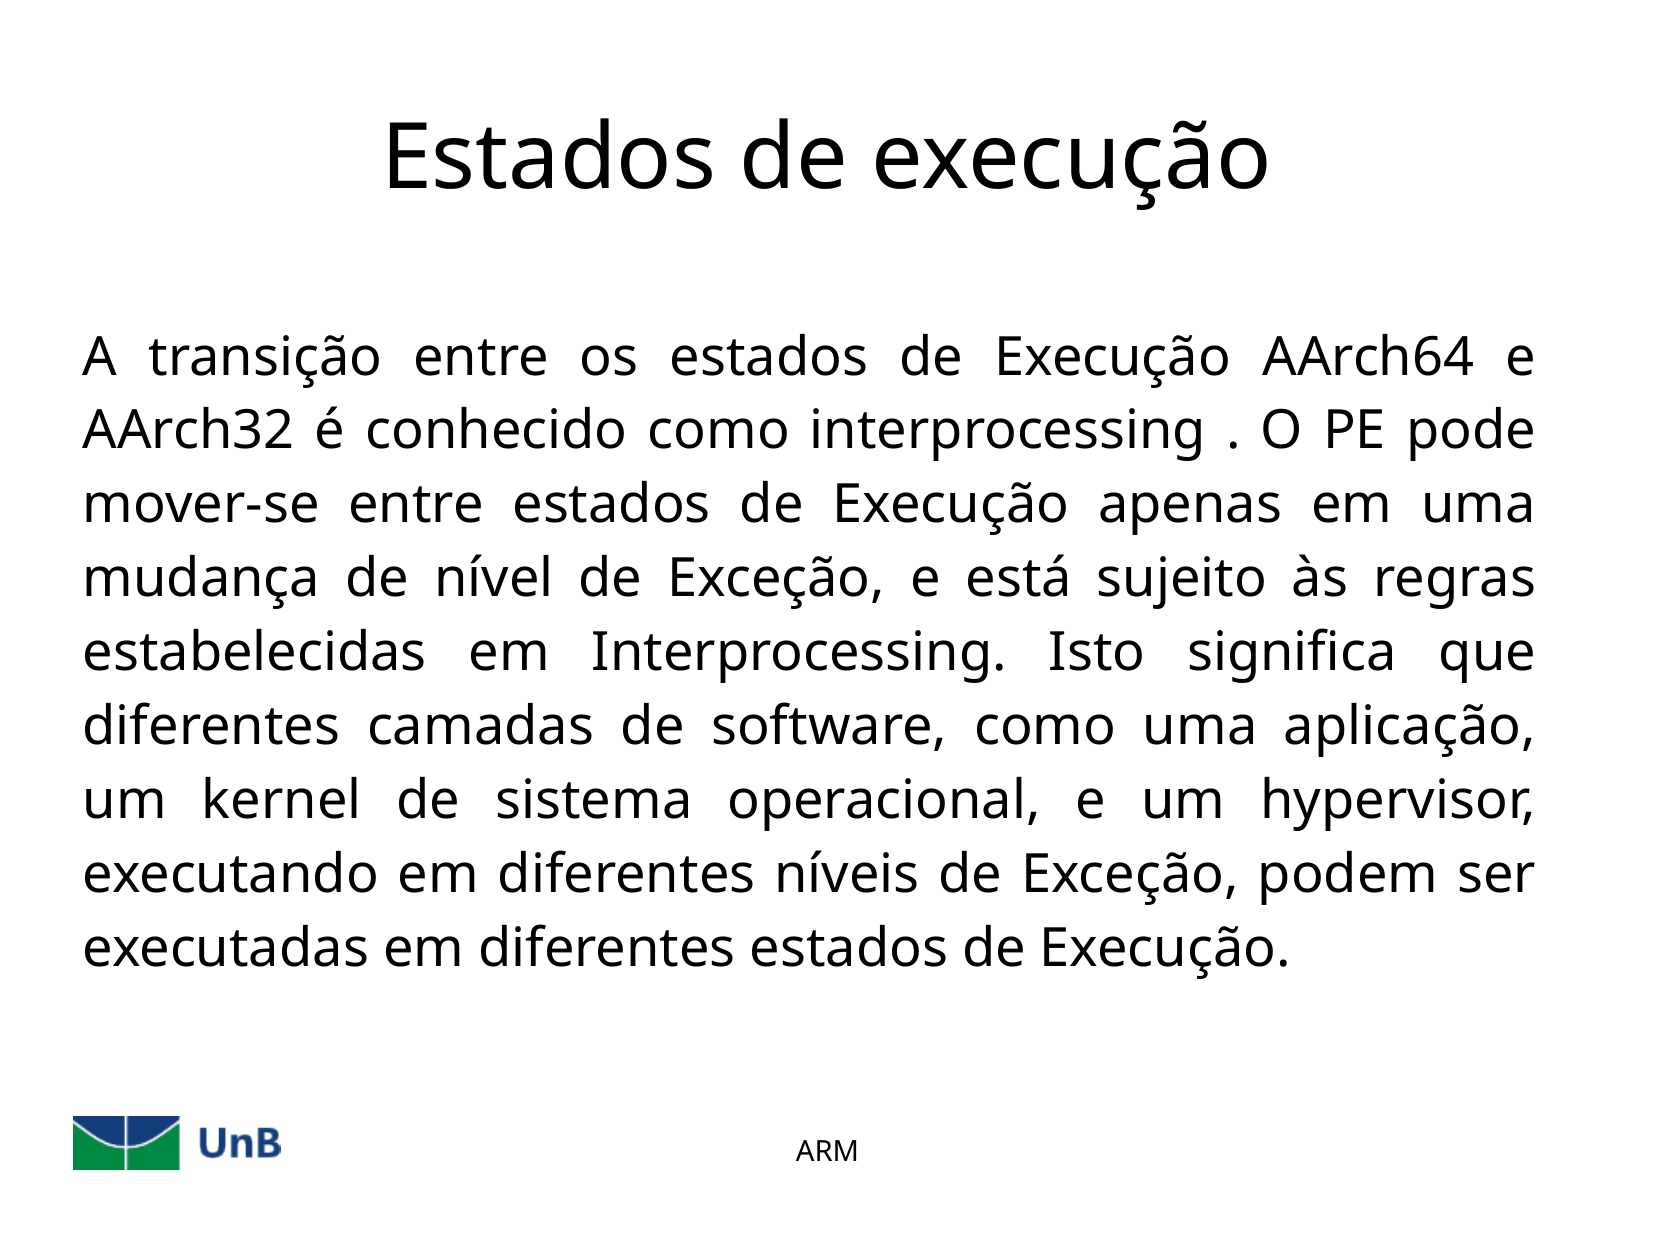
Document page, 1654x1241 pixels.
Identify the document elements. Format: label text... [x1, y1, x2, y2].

picture [73, 1116, 281, 1170]
subtitle A transição entre os estados de Execução AArch64 e AArch32 é conhecido como interprocessing . O PE pode mover-se entre estados de Execução apenas em uma mudança de nível de Exceção, e está sujeito às regras estabelecidas em Interprocessing. Isto significa que diferentes camadas de software, como uma aplicação, um kernel de sistema operacional, e um hypervisor, executando em diferentes níveis de Exceção, podem ser executadas em diferentes estados de Execução. [82, 231, 1538, 1069]
title Estados de execução [82, 49, 1571, 257]
